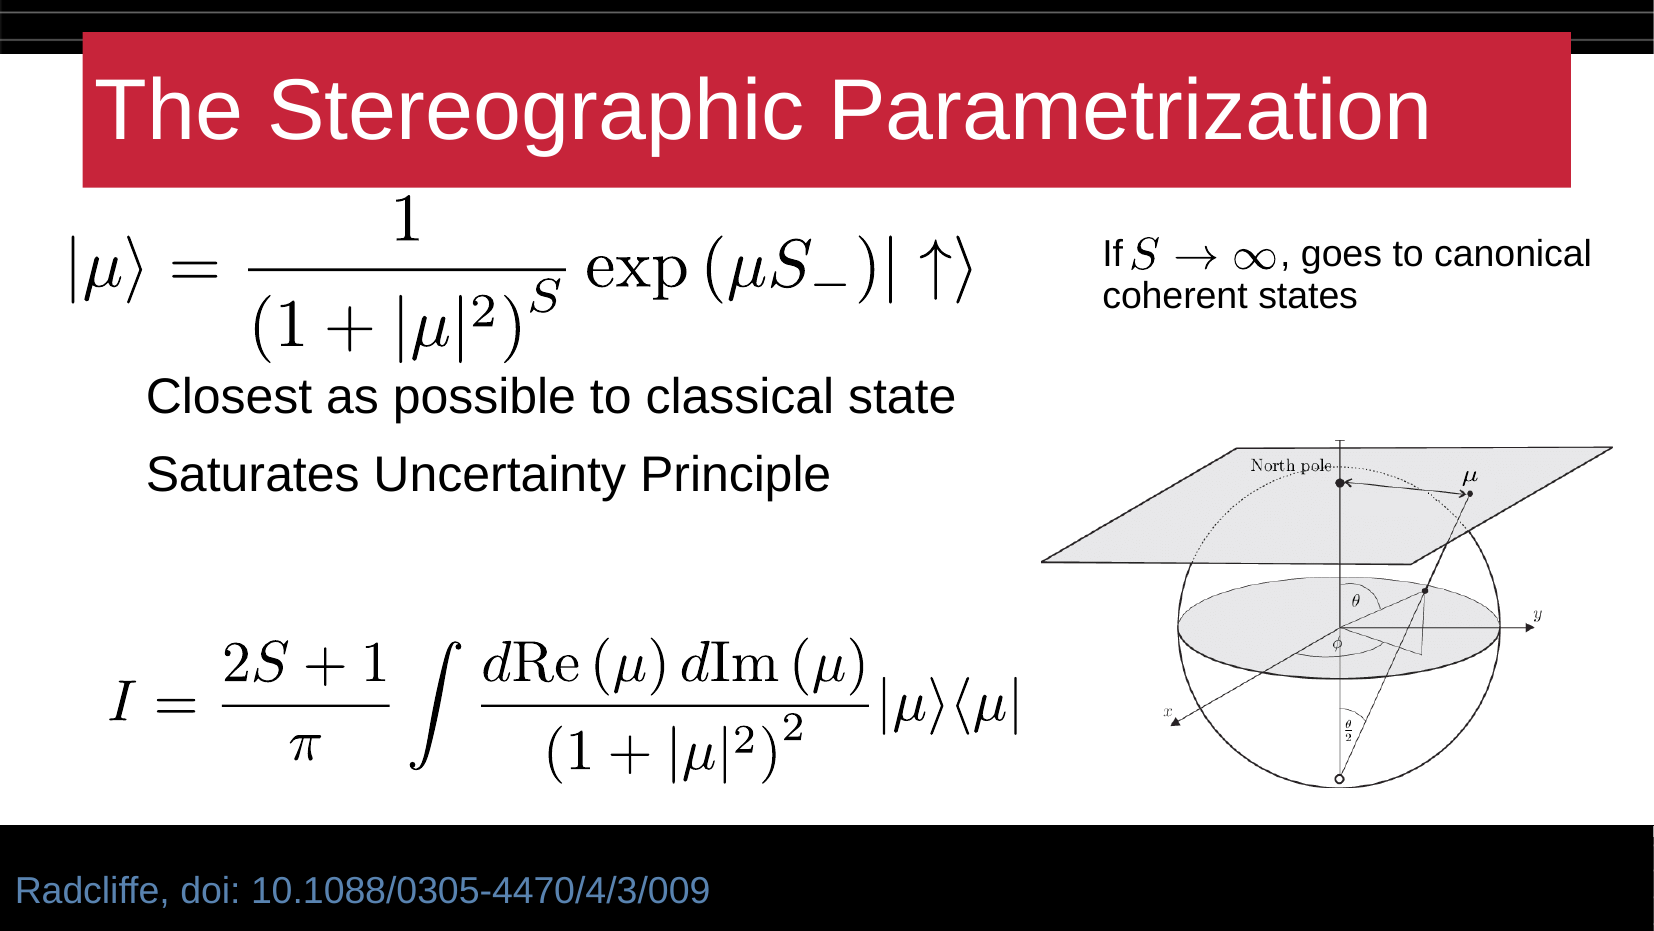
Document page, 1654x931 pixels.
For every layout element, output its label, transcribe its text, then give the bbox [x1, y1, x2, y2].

list Closest as possible to classical state Saturates Uncertainty Principle [75, 367, 968, 788]
text_box [0, 825, 1654, 931]
text_box [1462, 471, 1478, 487]
text_box [109, 637, 1017, 784]
title The Stereographic Parametrization [82, 32, 1571, 188]
text_box [1131, 236, 1276, 271]
picture [0, 0, 1654, 54]
picture [1041, 440, 1613, 788]
text_box Radcliffe, doi: 10.1088/0305-4470/4/3/009 [0, 862, 826, 920]
text_box [67, 195, 972, 364]
text_box If , goes to canonical coherent states [1087, 225, 1613, 324]
